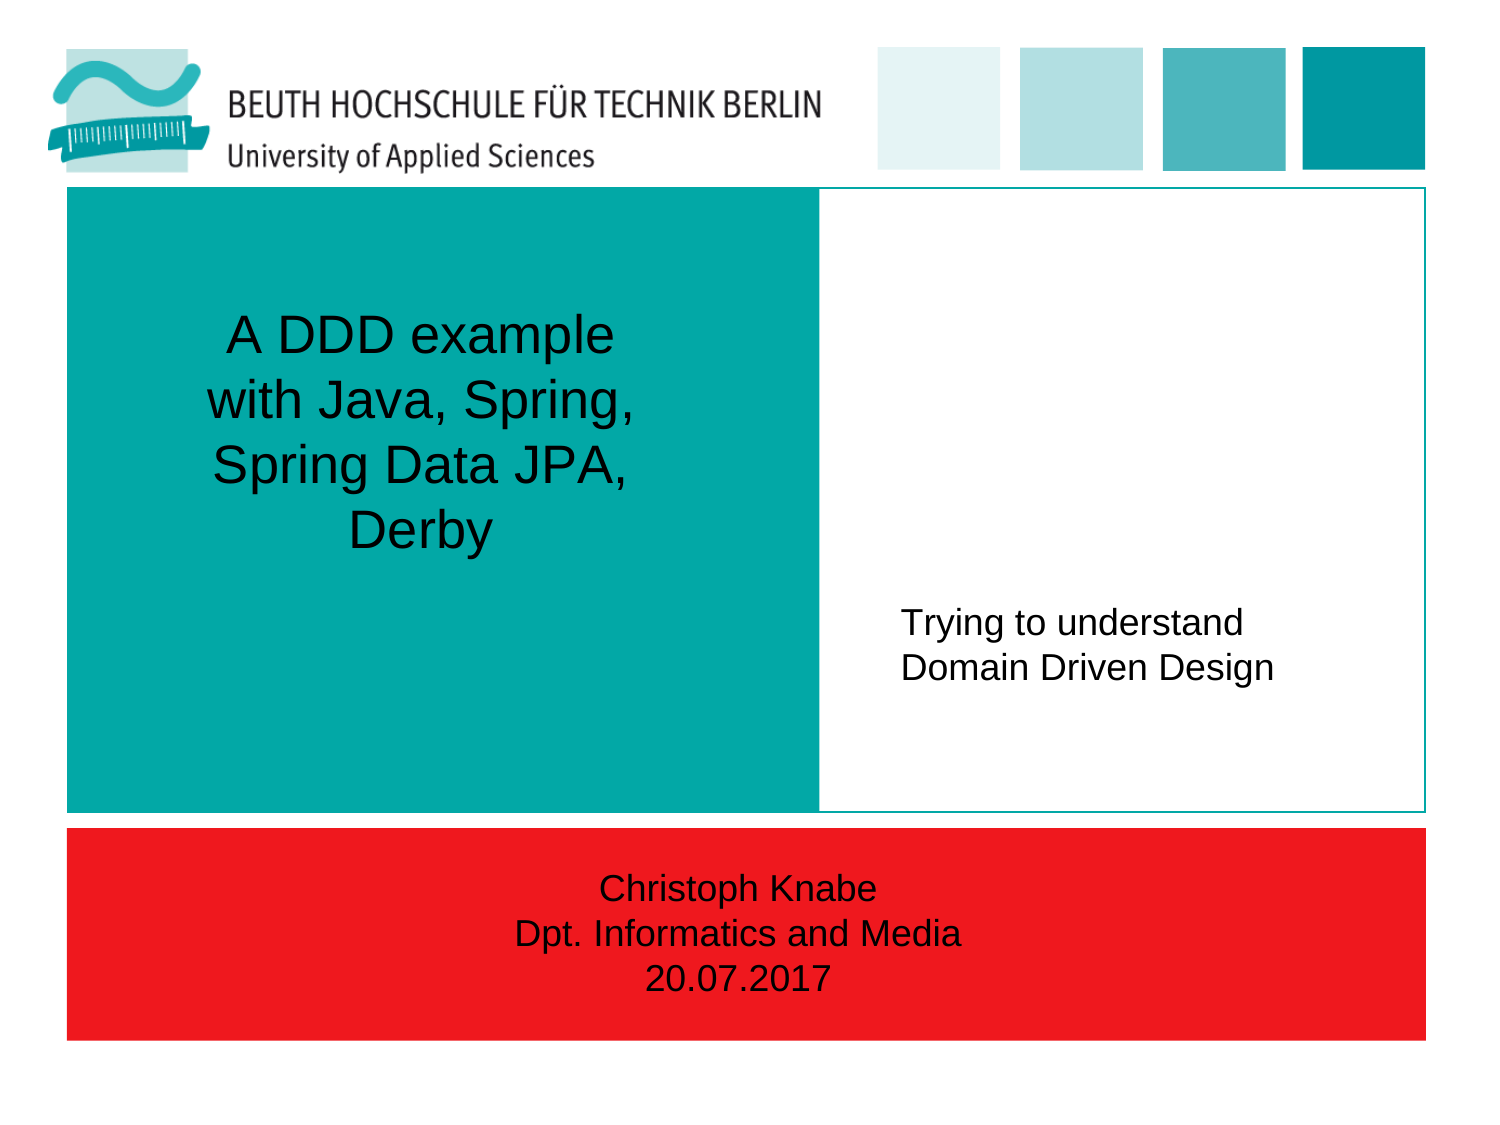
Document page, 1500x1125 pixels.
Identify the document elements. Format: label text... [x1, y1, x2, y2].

picture [48, 49, 821, 174]
text_box Trying to understand Domain Driven Design [885, 590, 1398, 696]
text_box A DDD example with Java, Spring, Spring Data JPA, Derby [182, 291, 660, 567]
text_box Christoph Knabe Dpt. Informatics and Media 20.07.2017 [442, 856, 1034, 1007]
